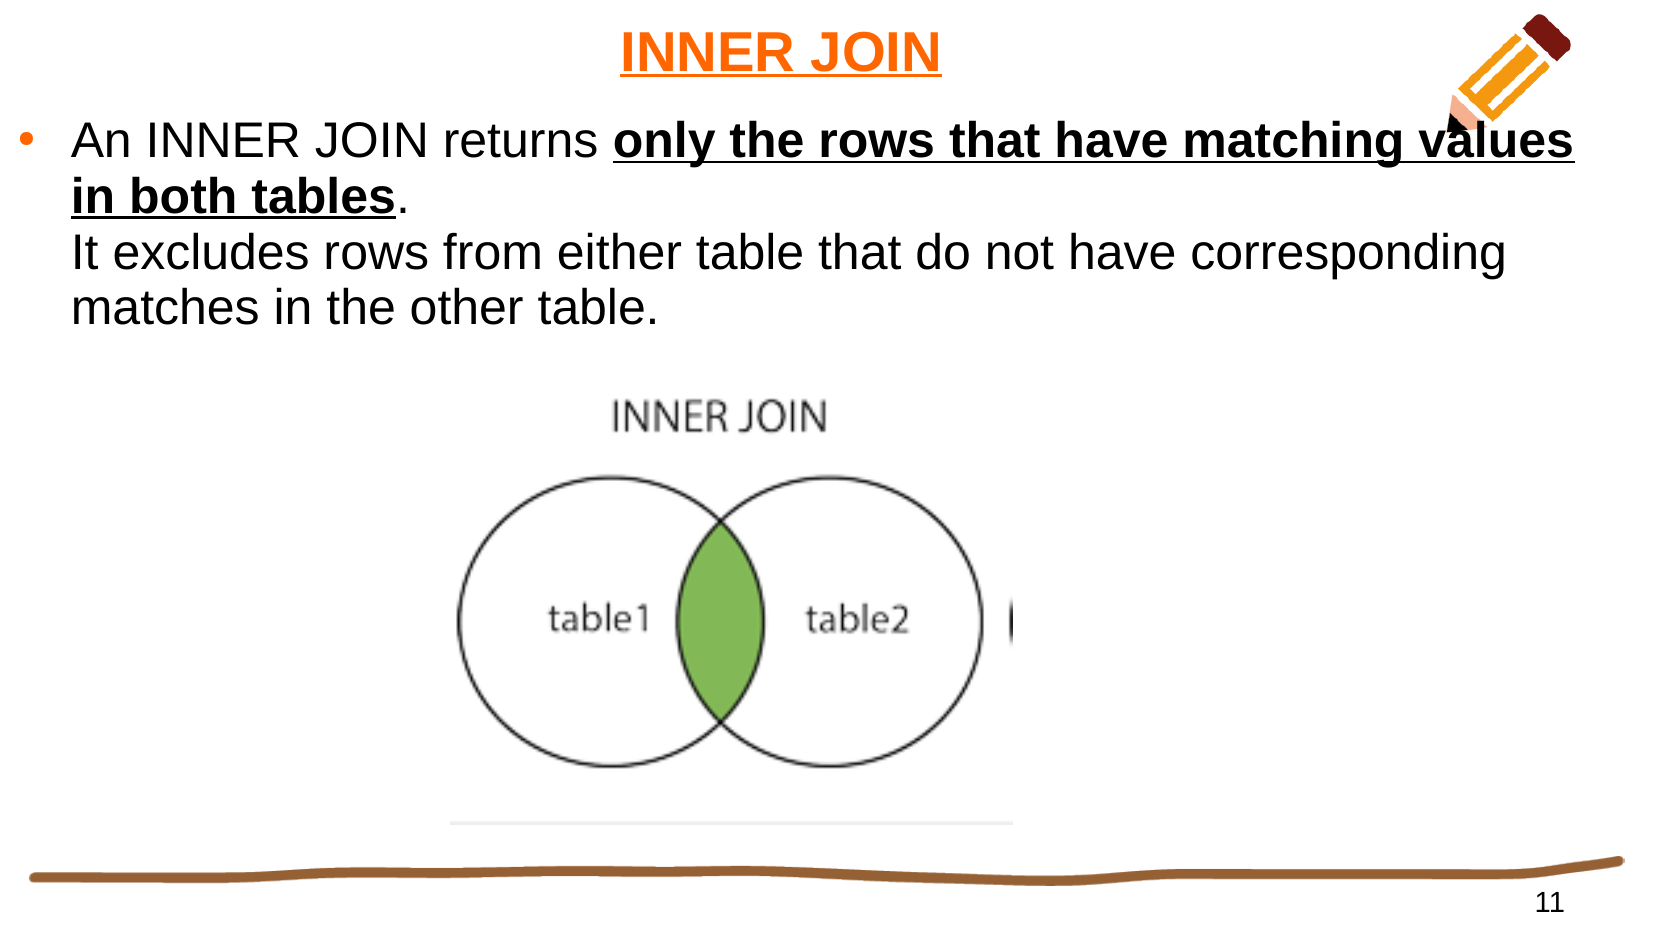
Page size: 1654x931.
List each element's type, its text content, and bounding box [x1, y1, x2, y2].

list An INNER JOIN returns only the rows that have matching values in both tables. It excludes rows from either table that do not have corresponding matches in the other table. [0, 112, 1576, 376]
picture [450, 376, 1013, 826]
picture [1446, 14, 1571, 112]
title INNER JOIN [66, 0, 1426, 104]
picture [29, 856, 1625, 886]
